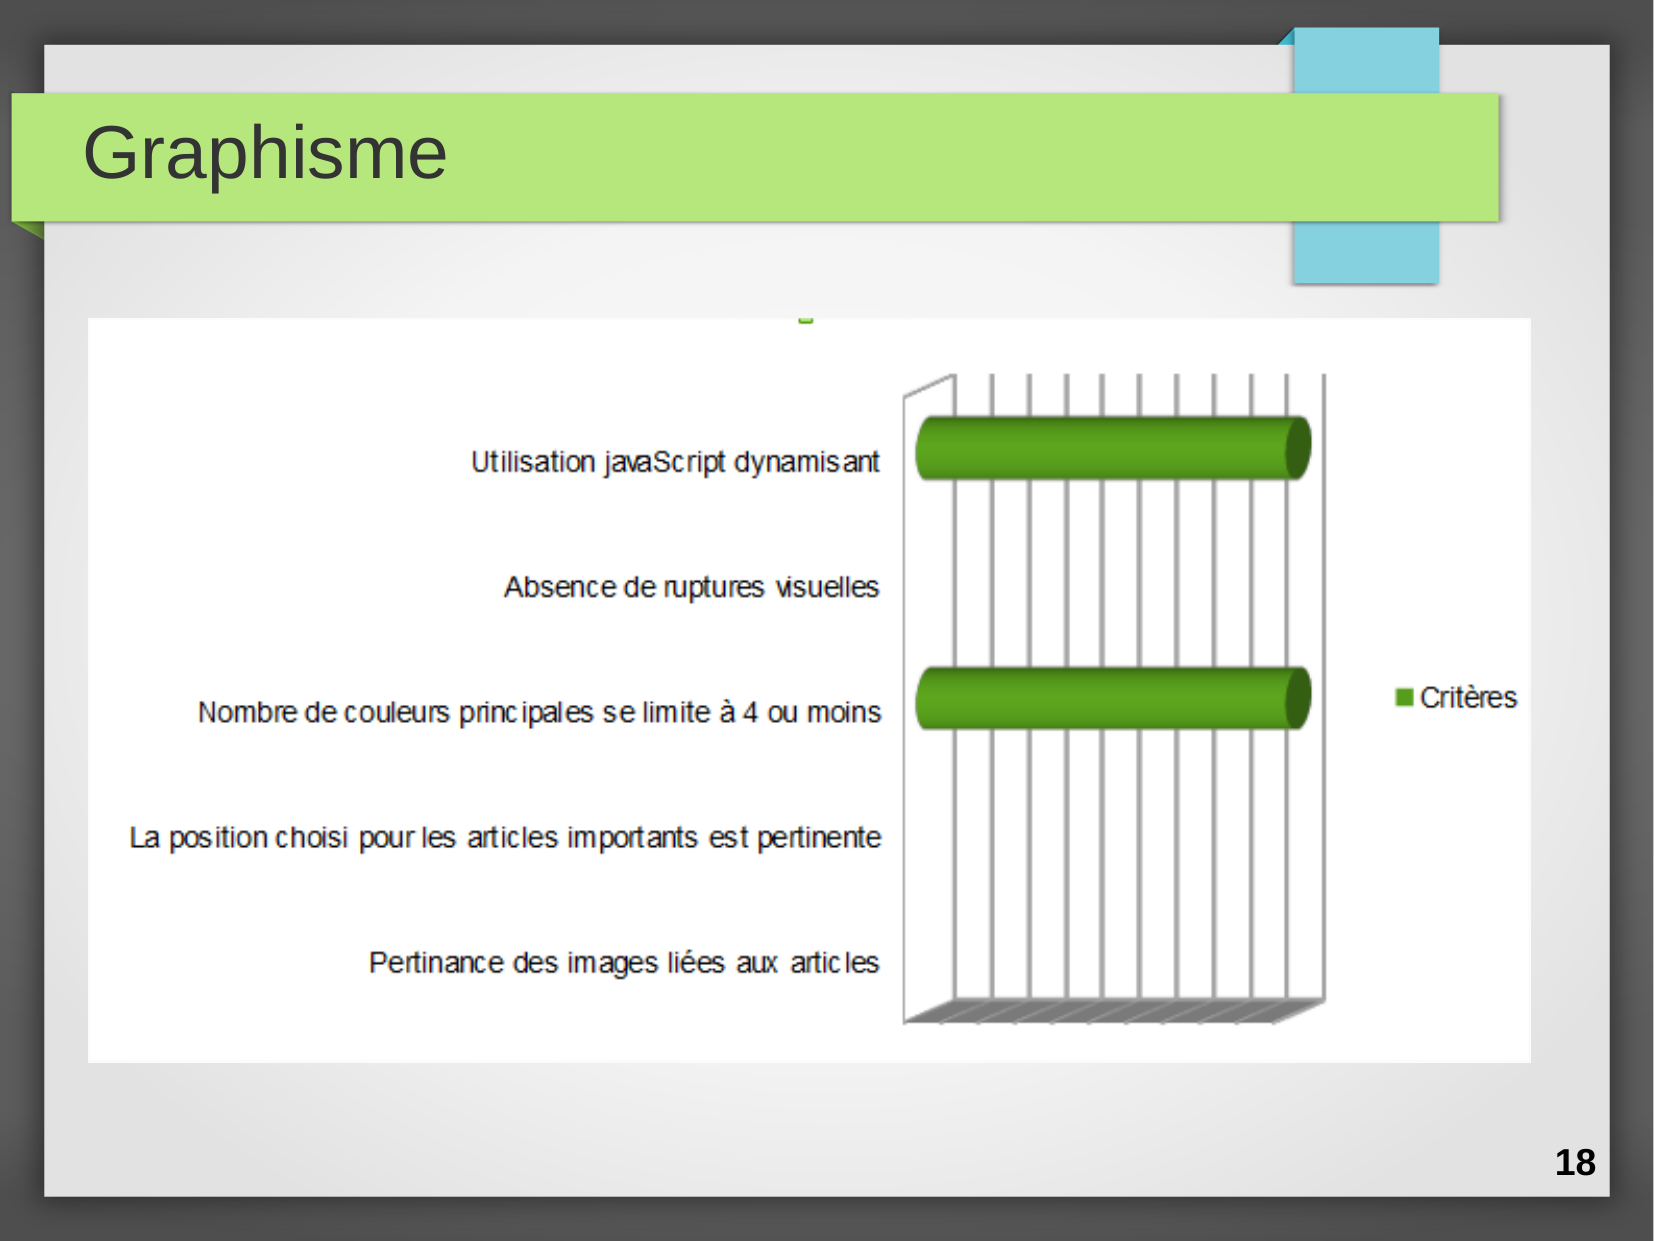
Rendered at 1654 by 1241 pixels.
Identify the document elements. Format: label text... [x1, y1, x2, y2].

text_box <numéro> [1540, 1133, 1654, 1205]
title Graphisme [82, 49, 1571, 257]
picture [0, 0, 1654, 1241]
text_box [1531, 519, 1536, 591]
